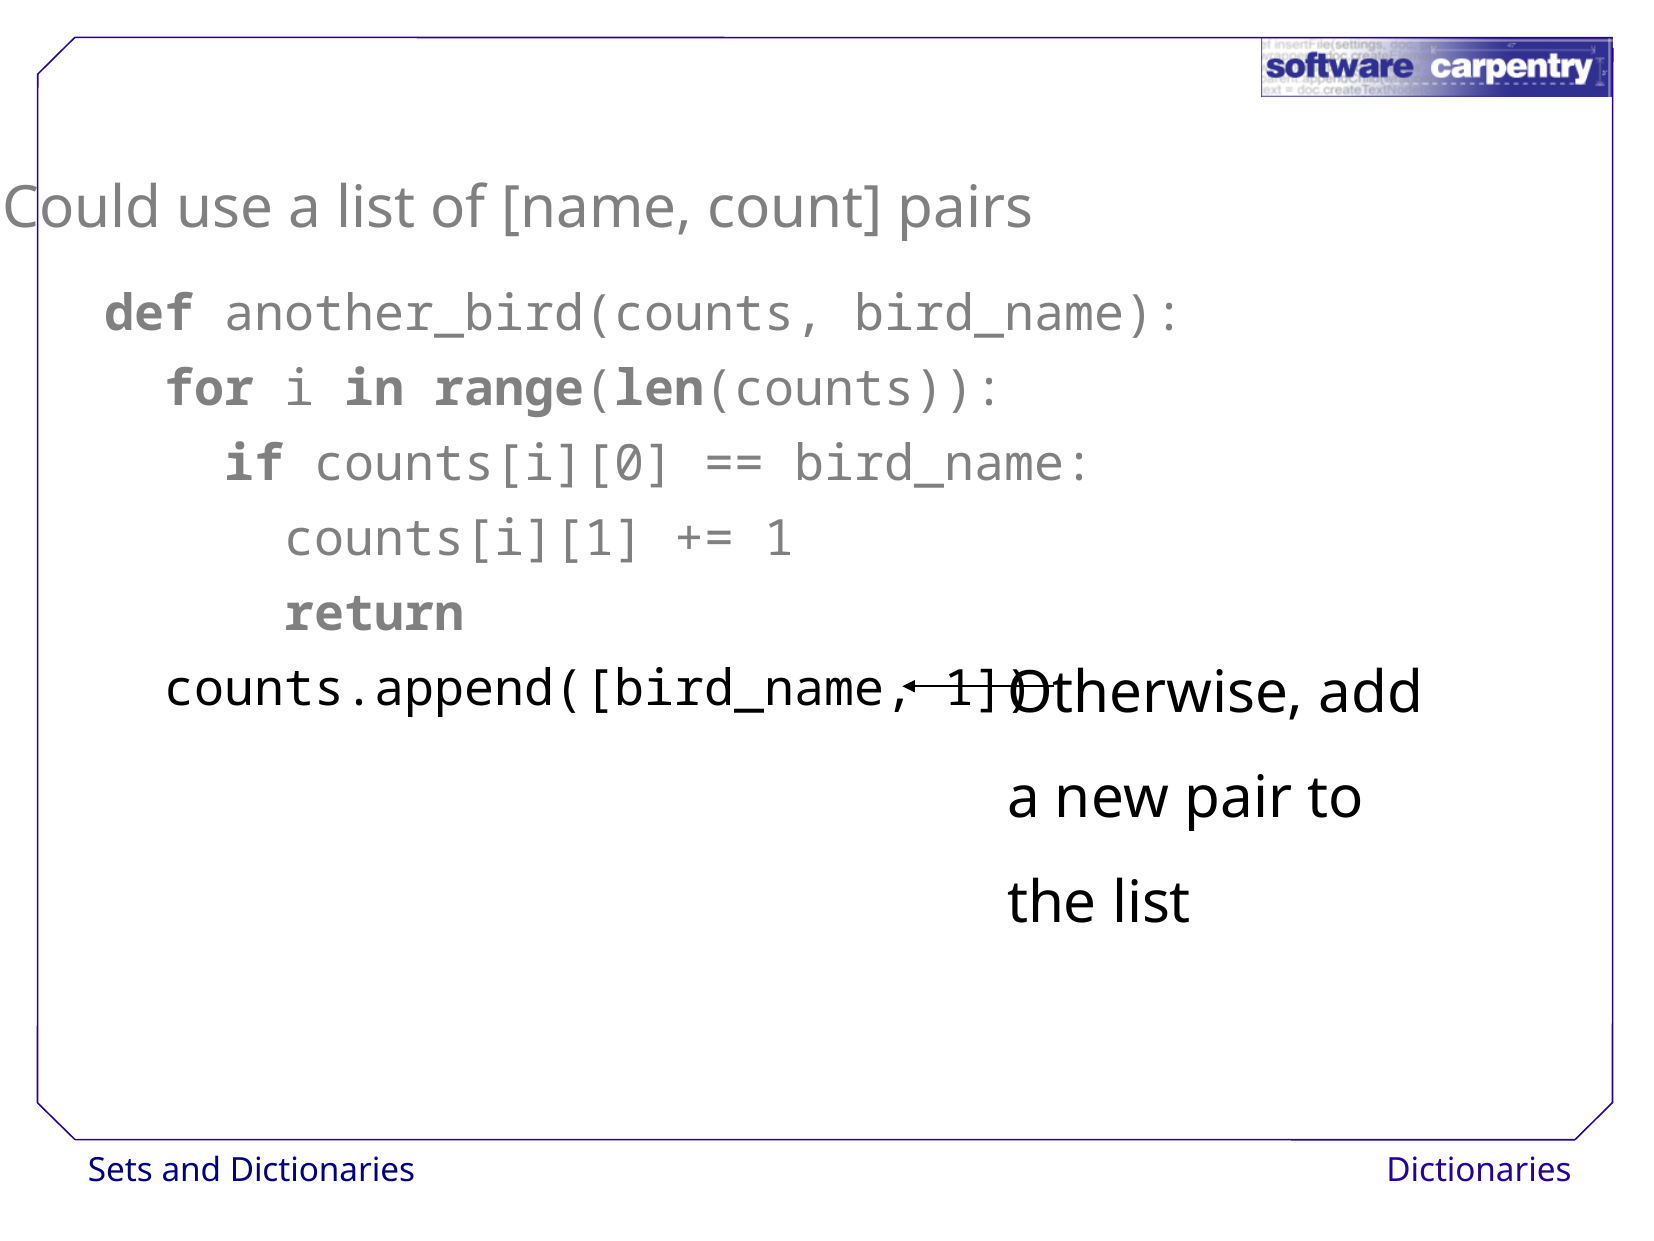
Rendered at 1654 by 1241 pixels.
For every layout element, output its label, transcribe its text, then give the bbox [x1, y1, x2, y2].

picture [1261, 39, 1613, 97]
text_box Could use a list of [name, count] pairs [0, 126, 1214, 248]
text_box def another_bird(counts, bird_name): for i in range(len(counts)): if counts[i][0] == bird_name: counts[i][1] += 1 return counts.append([bird_name, 1]) [89, 258, 1512, 885]
text_box Otherwise, add a new pair to the list [992, 611, 1588, 942]
